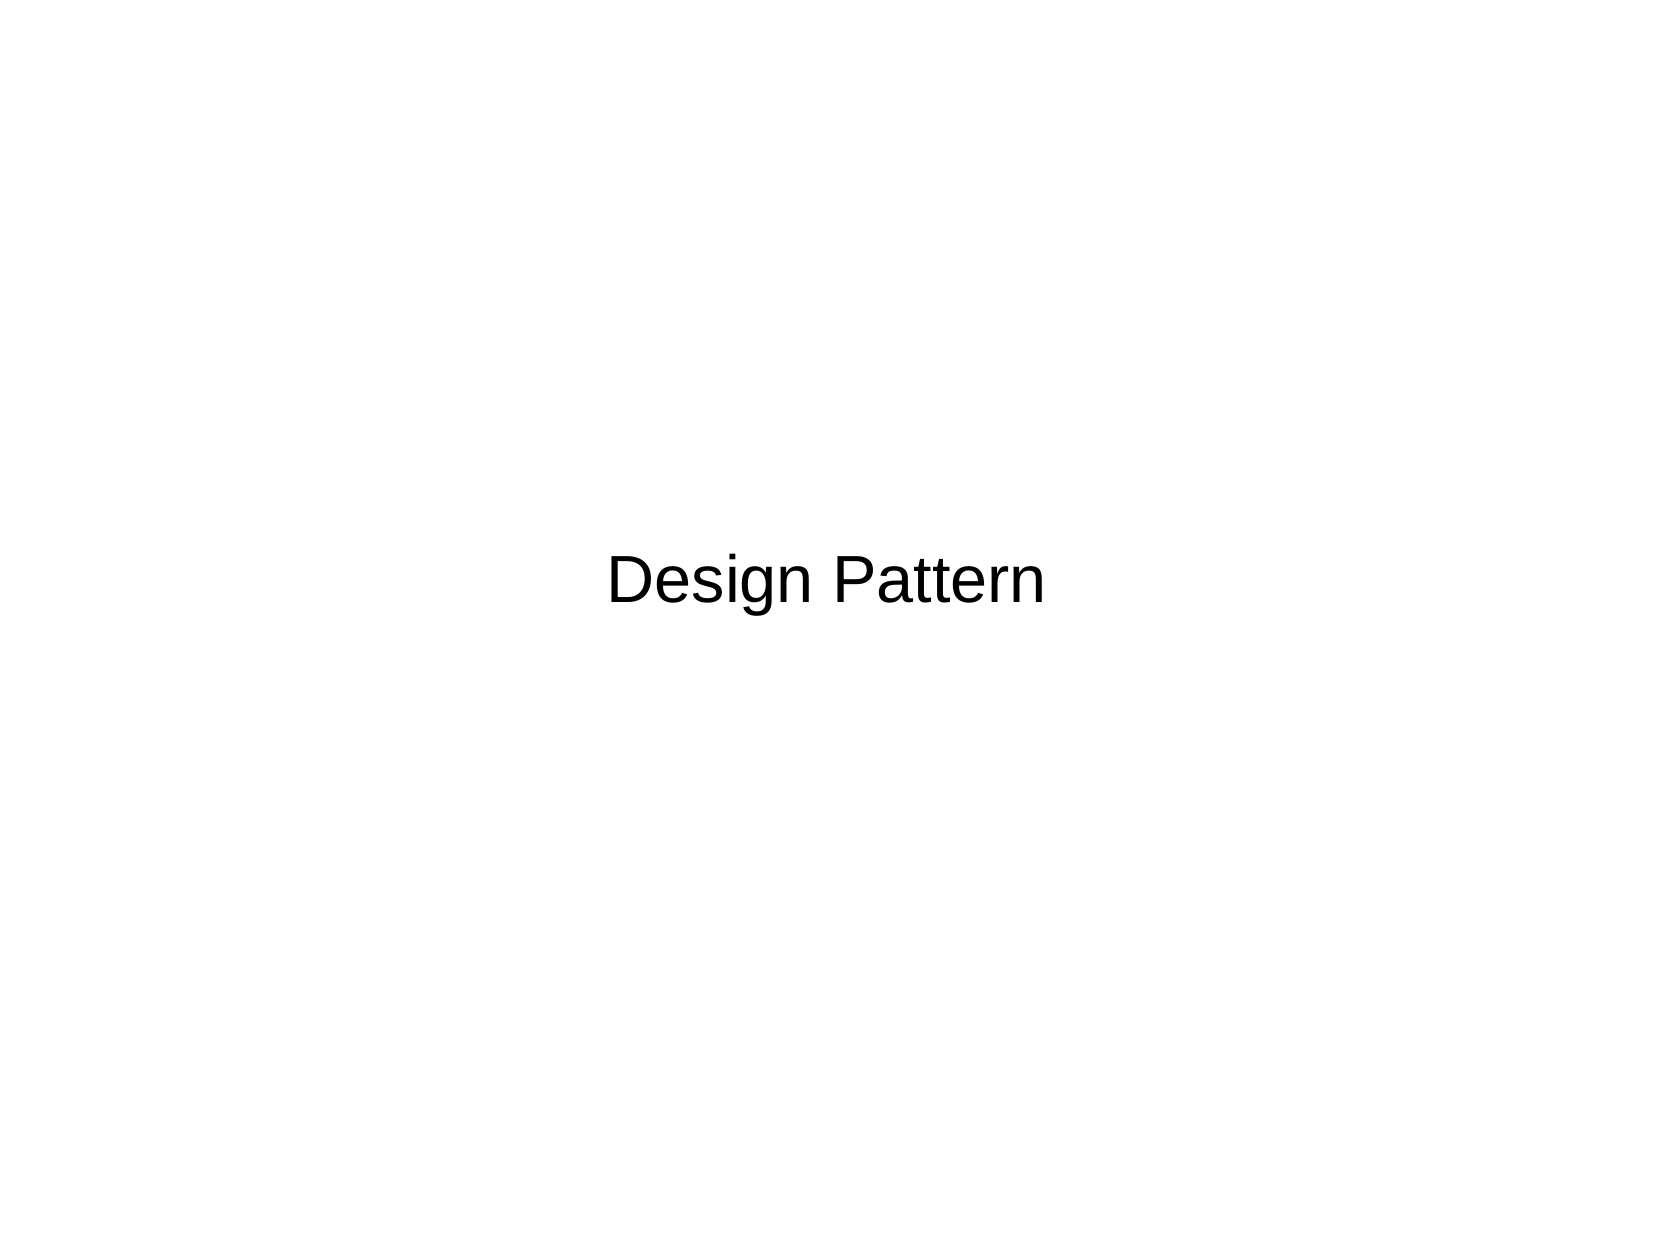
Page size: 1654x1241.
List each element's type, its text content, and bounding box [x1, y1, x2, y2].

subtitle Design Pattern [82, 49, 1571, 1109]
